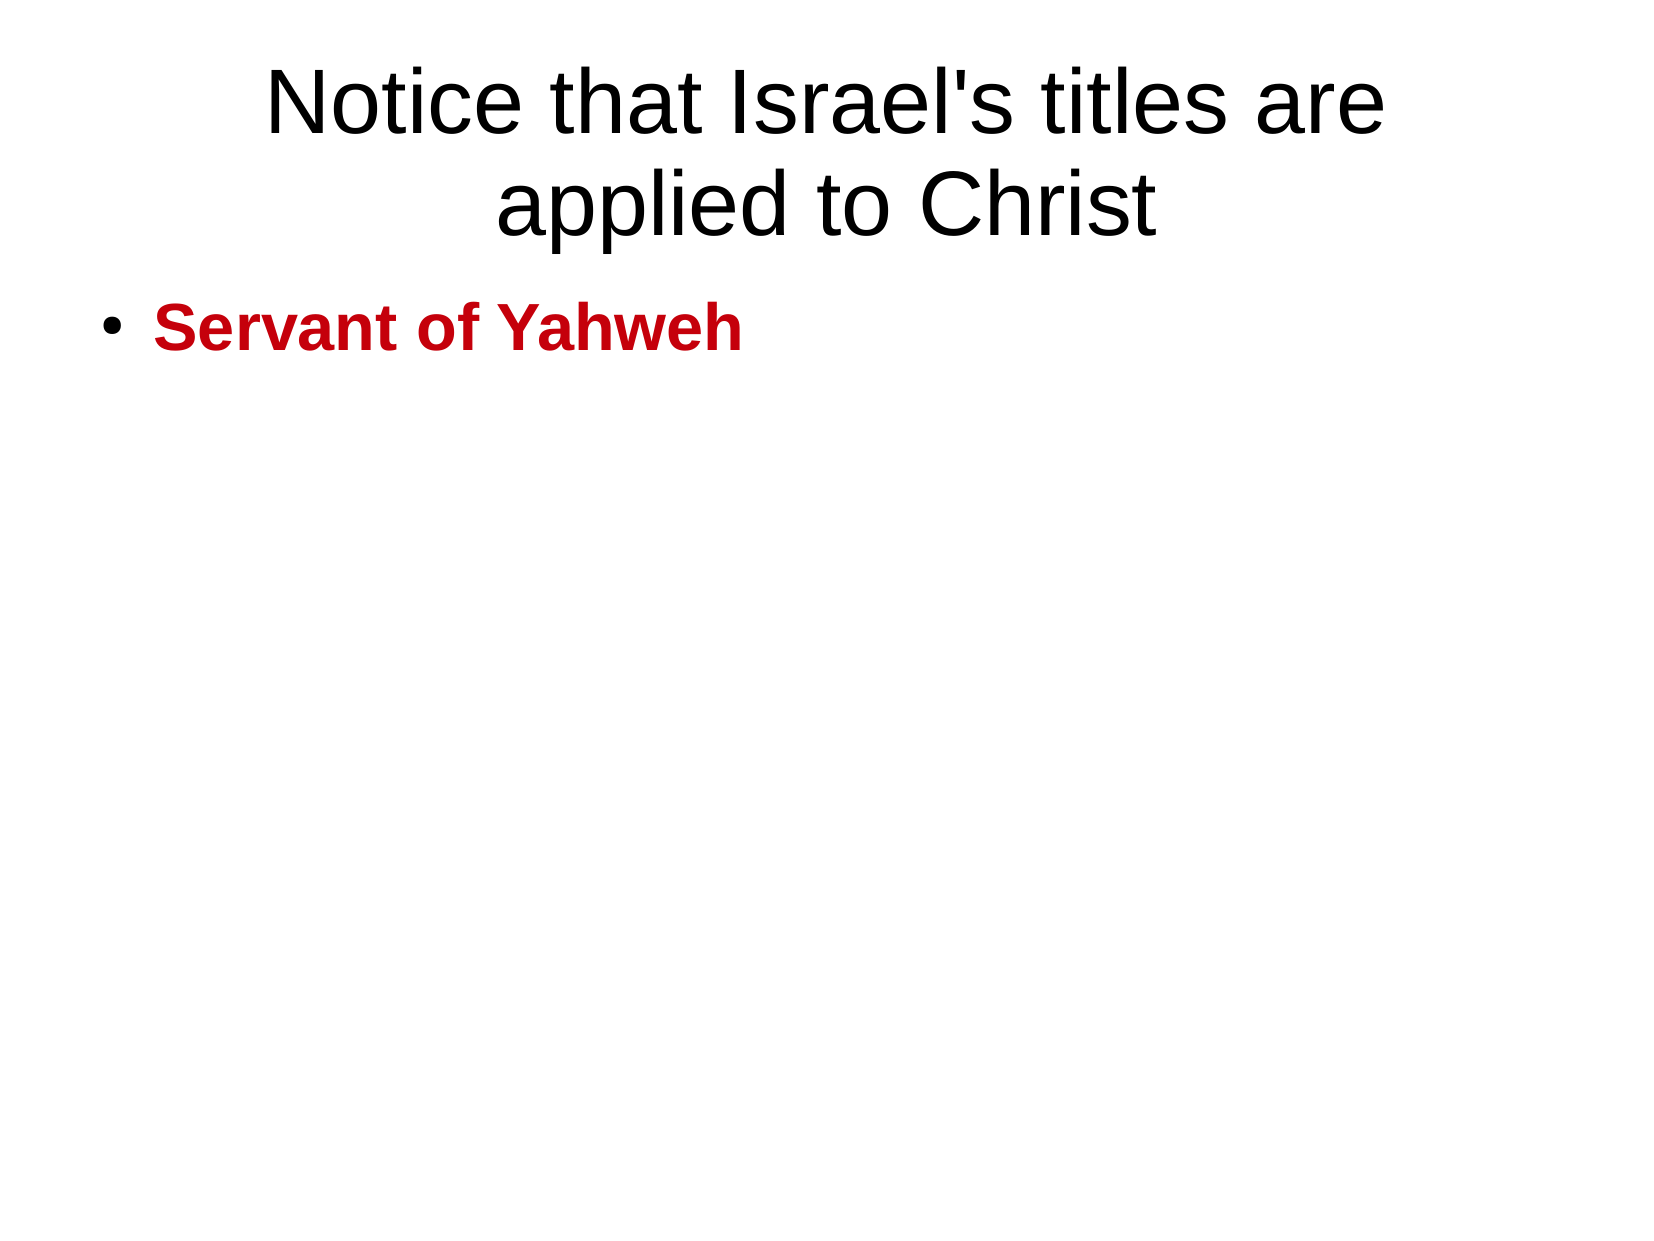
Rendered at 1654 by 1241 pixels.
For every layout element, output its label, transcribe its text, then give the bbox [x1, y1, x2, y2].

title Notice that Israel's titles are applied to Christ [82, 49, 1571, 257]
list Servant of Yahweh [82, 290, 1571, 1109]
